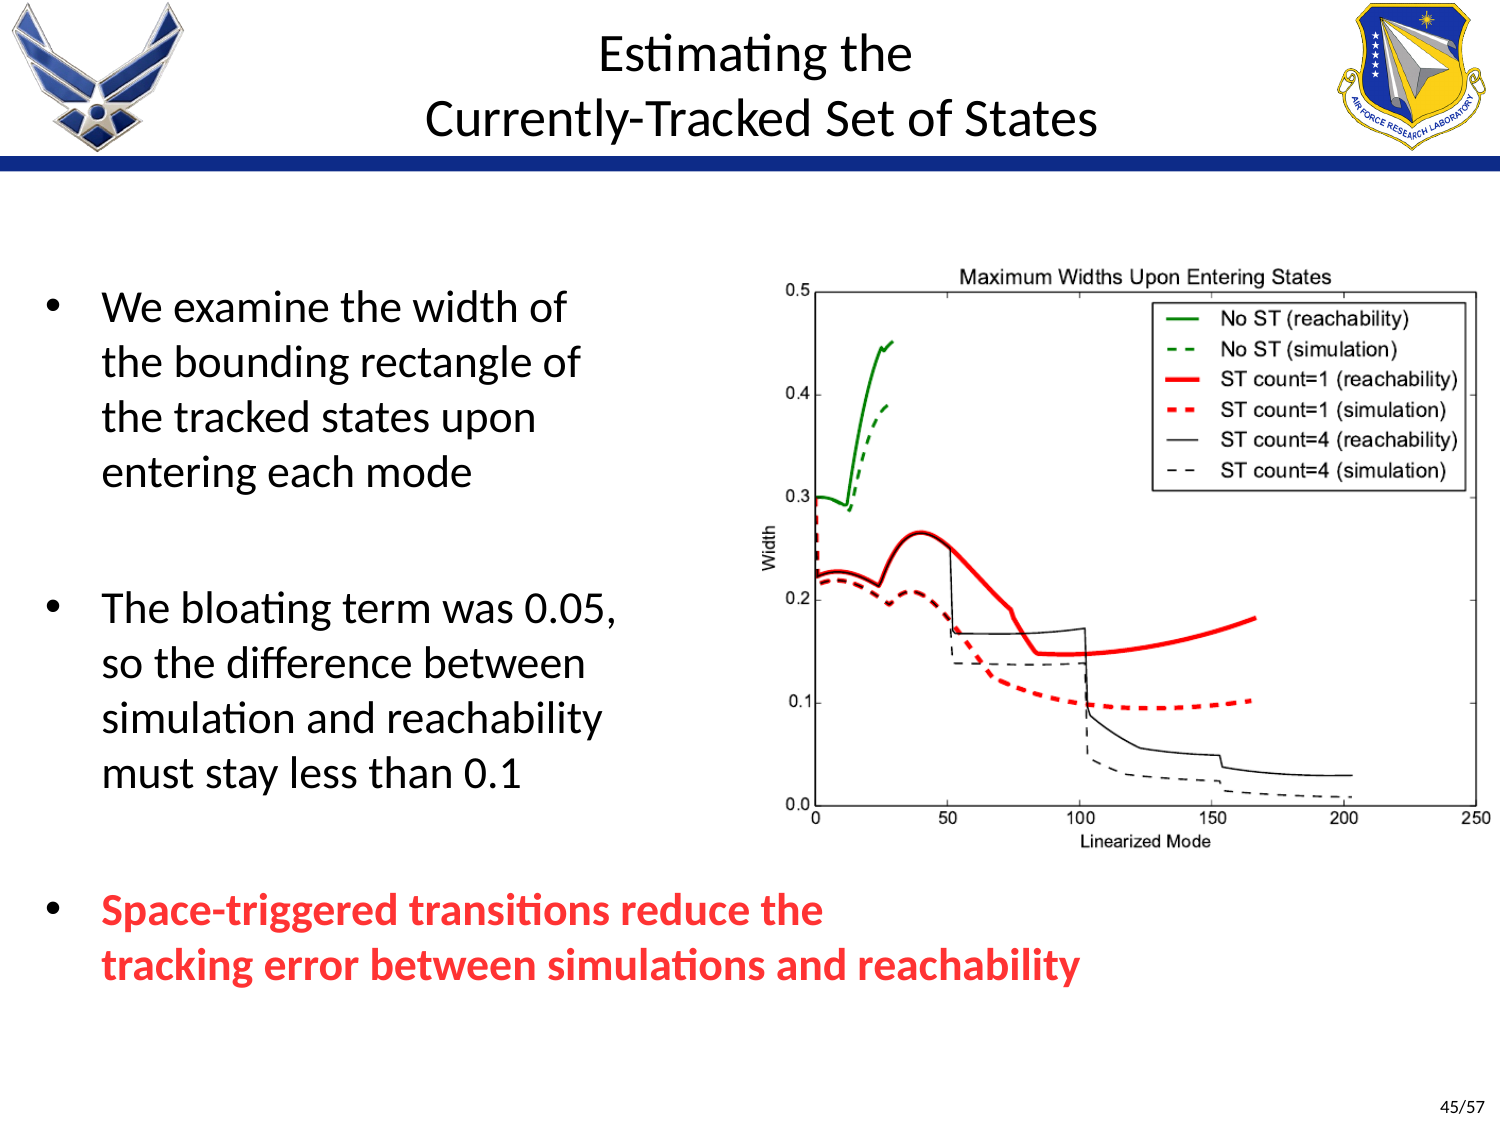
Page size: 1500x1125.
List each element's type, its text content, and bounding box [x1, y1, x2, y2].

picture [2, 0, 87, 156]
picture [1438, 3, 1486, 151]
list We examine the width of the bounding rectangle of the tracked states upon entering each mode The bloating term was 0.05, so the difference between simulation and reachability must stay less than 0.1 Space-triggered transitions reduce the tracking error between simulations and reachability [30, 269, 1500, 1050]
picture [743, 264, 1500, 858]
title Estimating the Currently-Tracked Set of States [87, 0, 1438, 176]
